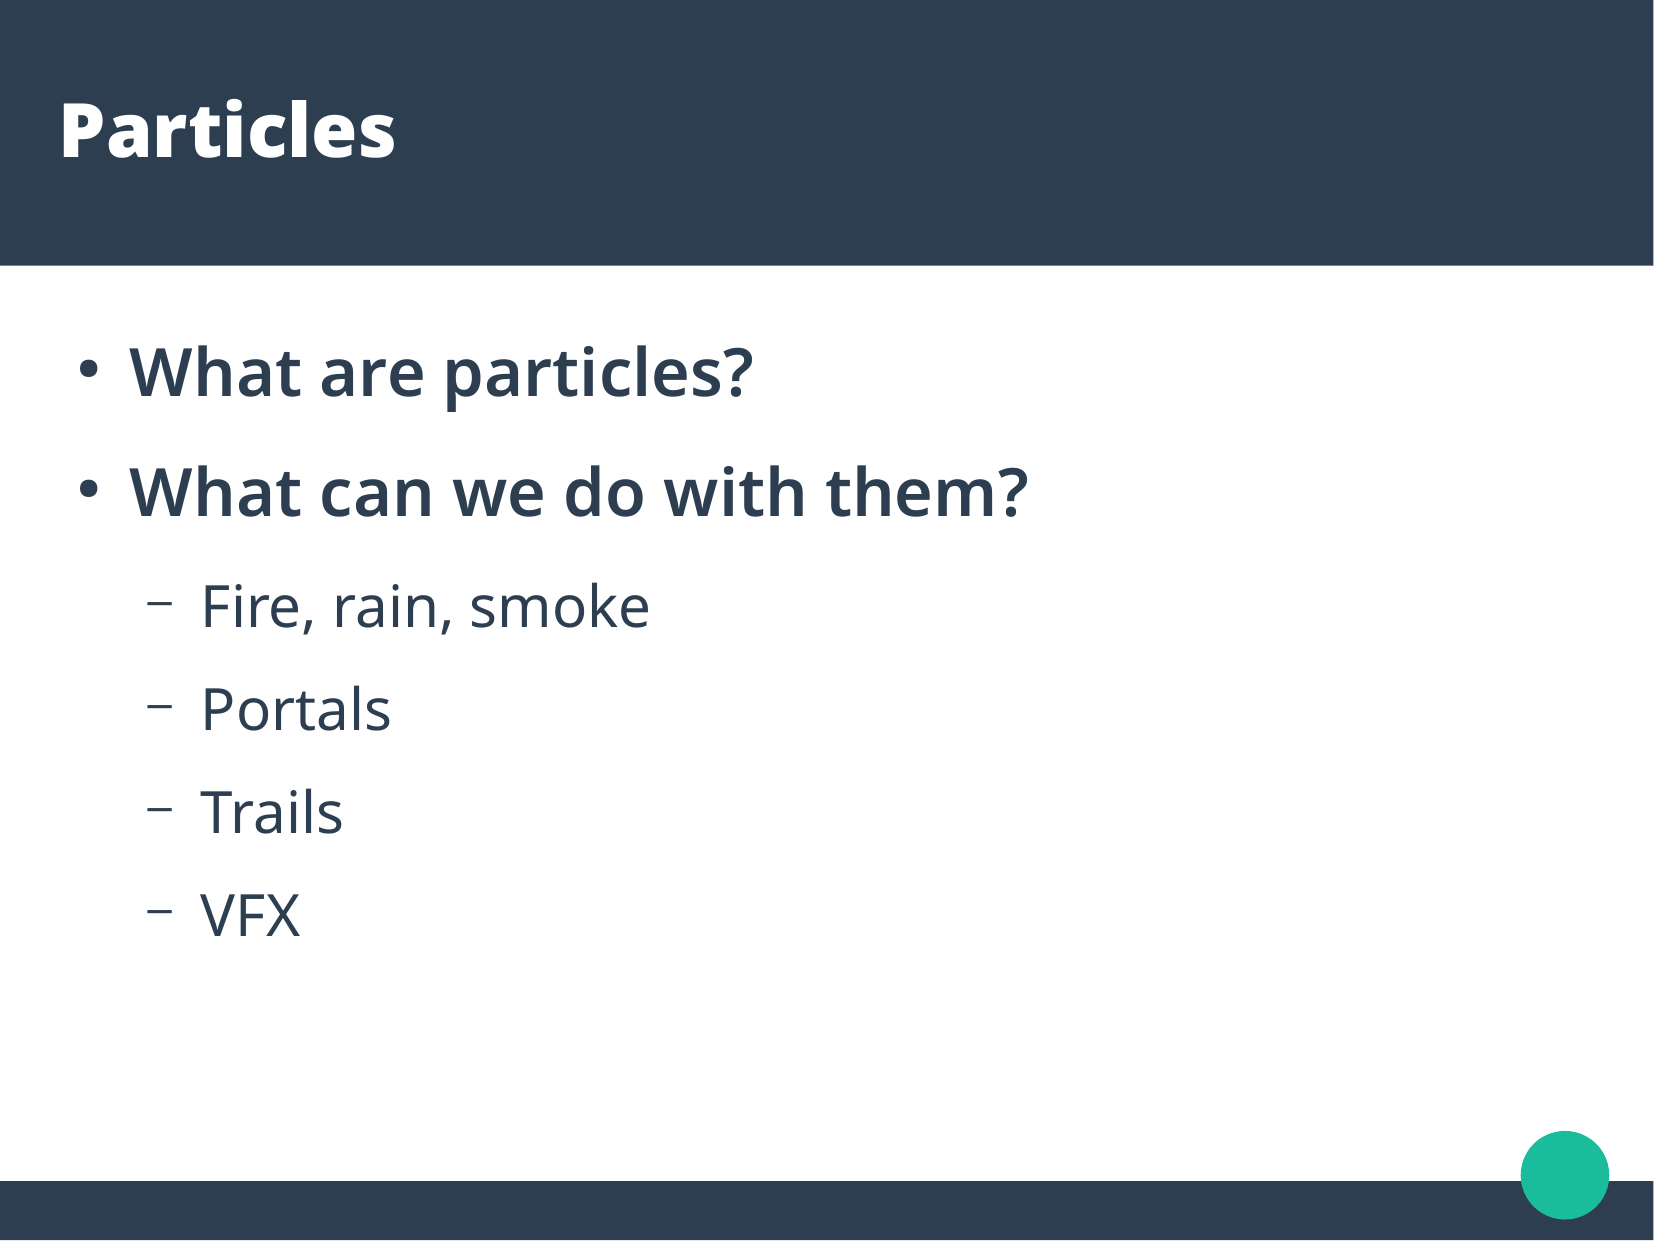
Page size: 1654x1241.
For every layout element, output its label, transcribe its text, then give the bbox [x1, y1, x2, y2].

list What are particles? What can we do with them? Fire, rain, smoke Portals Trails VFX [59, 324, 1595, 1152]
title Particles [59, 49, 1595, 207]
